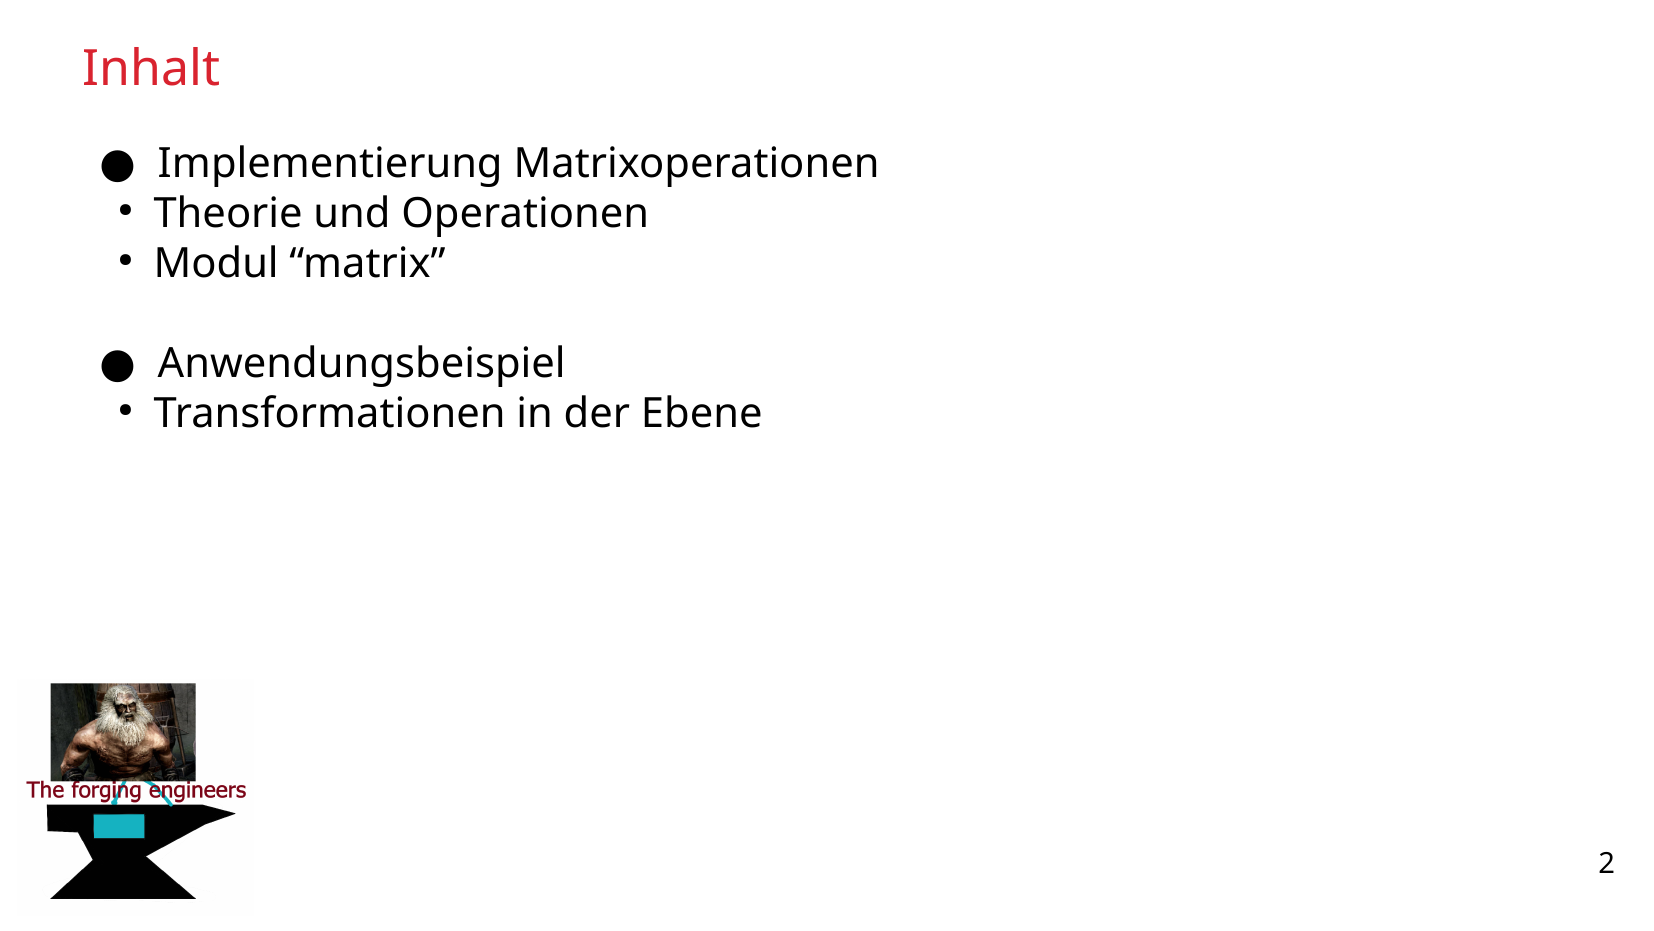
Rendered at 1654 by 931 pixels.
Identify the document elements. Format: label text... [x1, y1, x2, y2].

subtitle Implementierung Matrixoperationen Theorie und Operationen Modul “matrix” Anwendungsbeispiel Transformationen in der Ebene [82, 135, 945, 449]
title Inhalt [82, 37, 1571, 95]
picture [17, 679, 254, 916]
